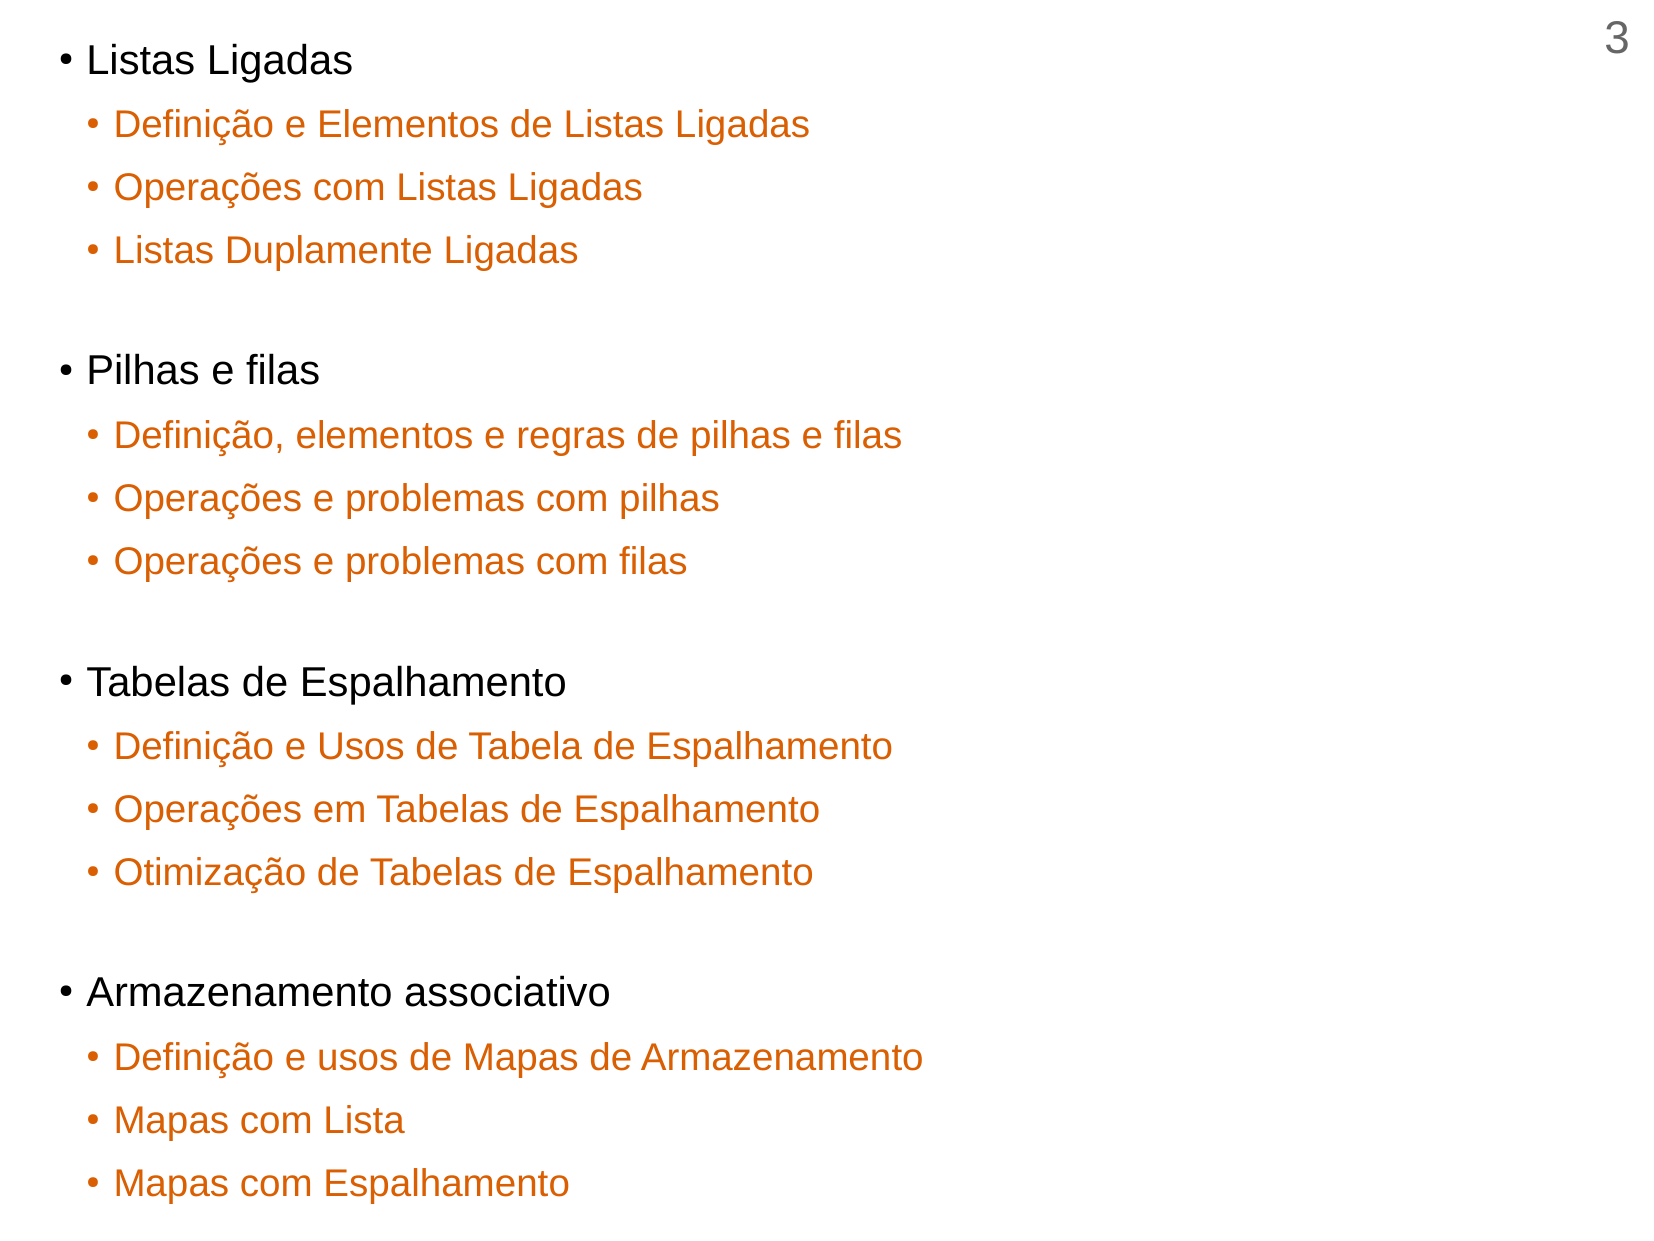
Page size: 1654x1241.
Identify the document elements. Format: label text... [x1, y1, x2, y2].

list Listas Ligadas Definição e Elementos de Listas Ligadas Operações com Listas Ligadas Listas Duplamente Ligadas Pilhas e filas Definição, elementos e regras de pilhas e filas Operações e problemas com pilhas Operações e problemas com filas Tabelas de Espalhamento Definição e Usos de Tabela de Espalhamento Operações em Tabelas de Espalhamento Otimização de Tabelas de Espalhamento Armazenamento associativo Definição e usos de Mapas de Armazenamento Mapas com Lista Mapas com Espalhamento [59, 29, 1595, 1211]
